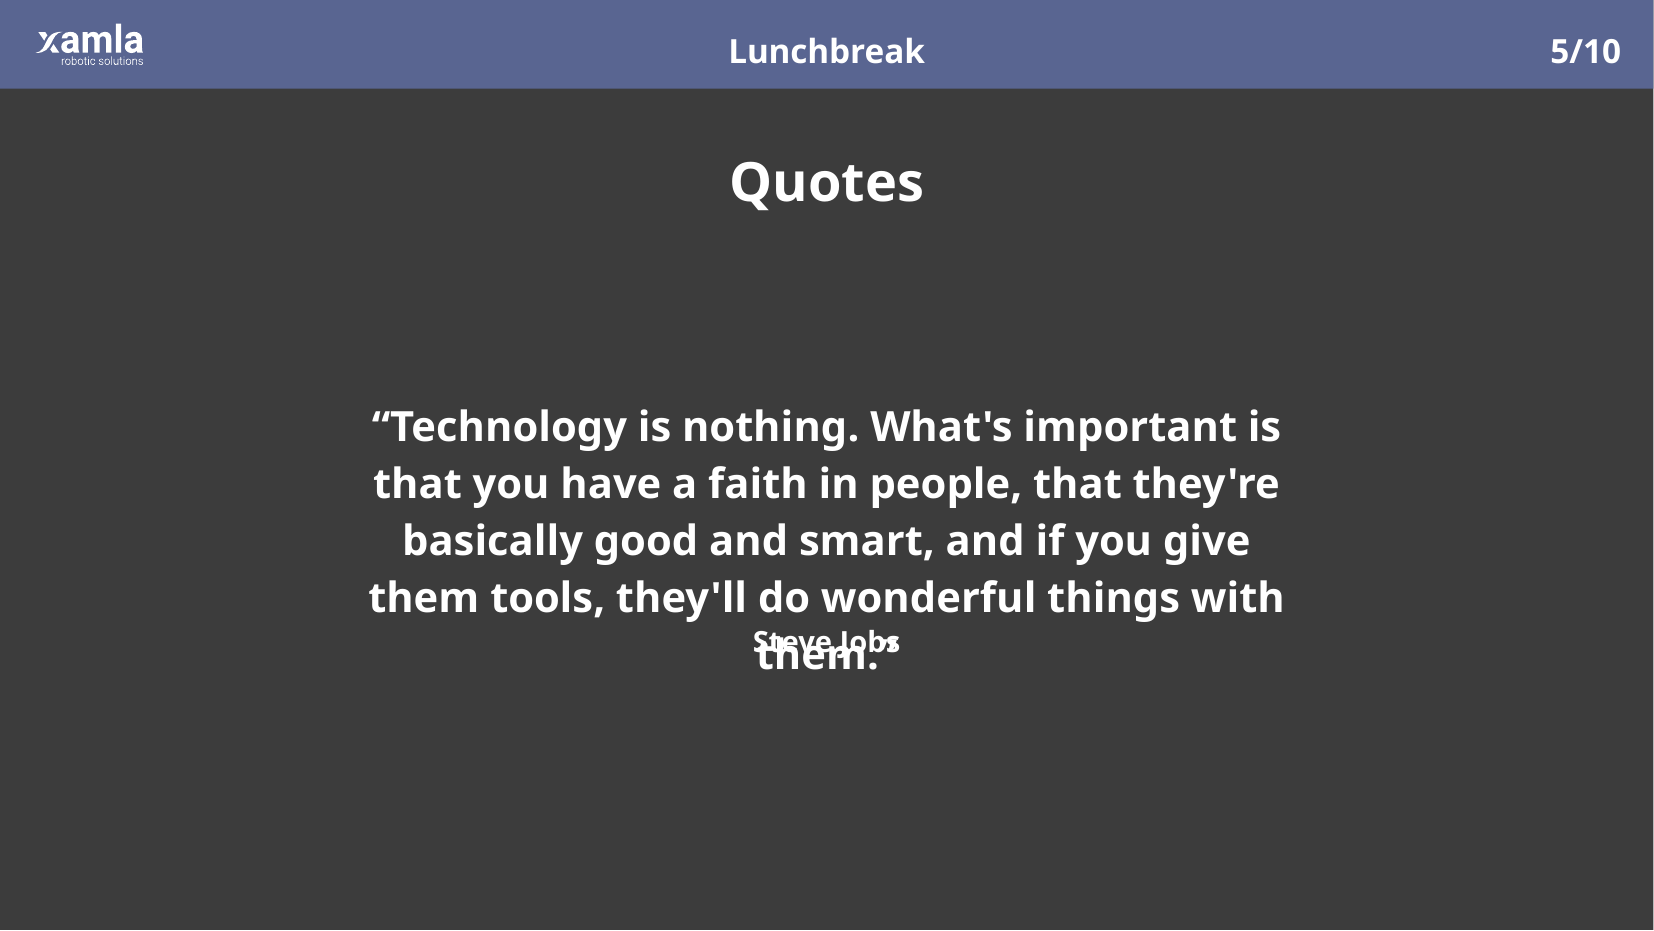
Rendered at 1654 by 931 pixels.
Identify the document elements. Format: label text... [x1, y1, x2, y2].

text_box [0, 0, 1654, 89]
text_box Lunchbreak [296, 20, 1357, 75]
text_box Steve Jobs [661, 614, 993, 664]
text_box 5/10 [1511, 20, 1636, 75]
text_box Quotes [188, 135, 1465, 215]
text_box “Technology is nothing. What's important is that you have a faith in people, that they're basically good and smart, and if you give them tools, they'll do wonderful things with them.” [336, 389, 1317, 601]
picture [35, 23, 143, 65]
